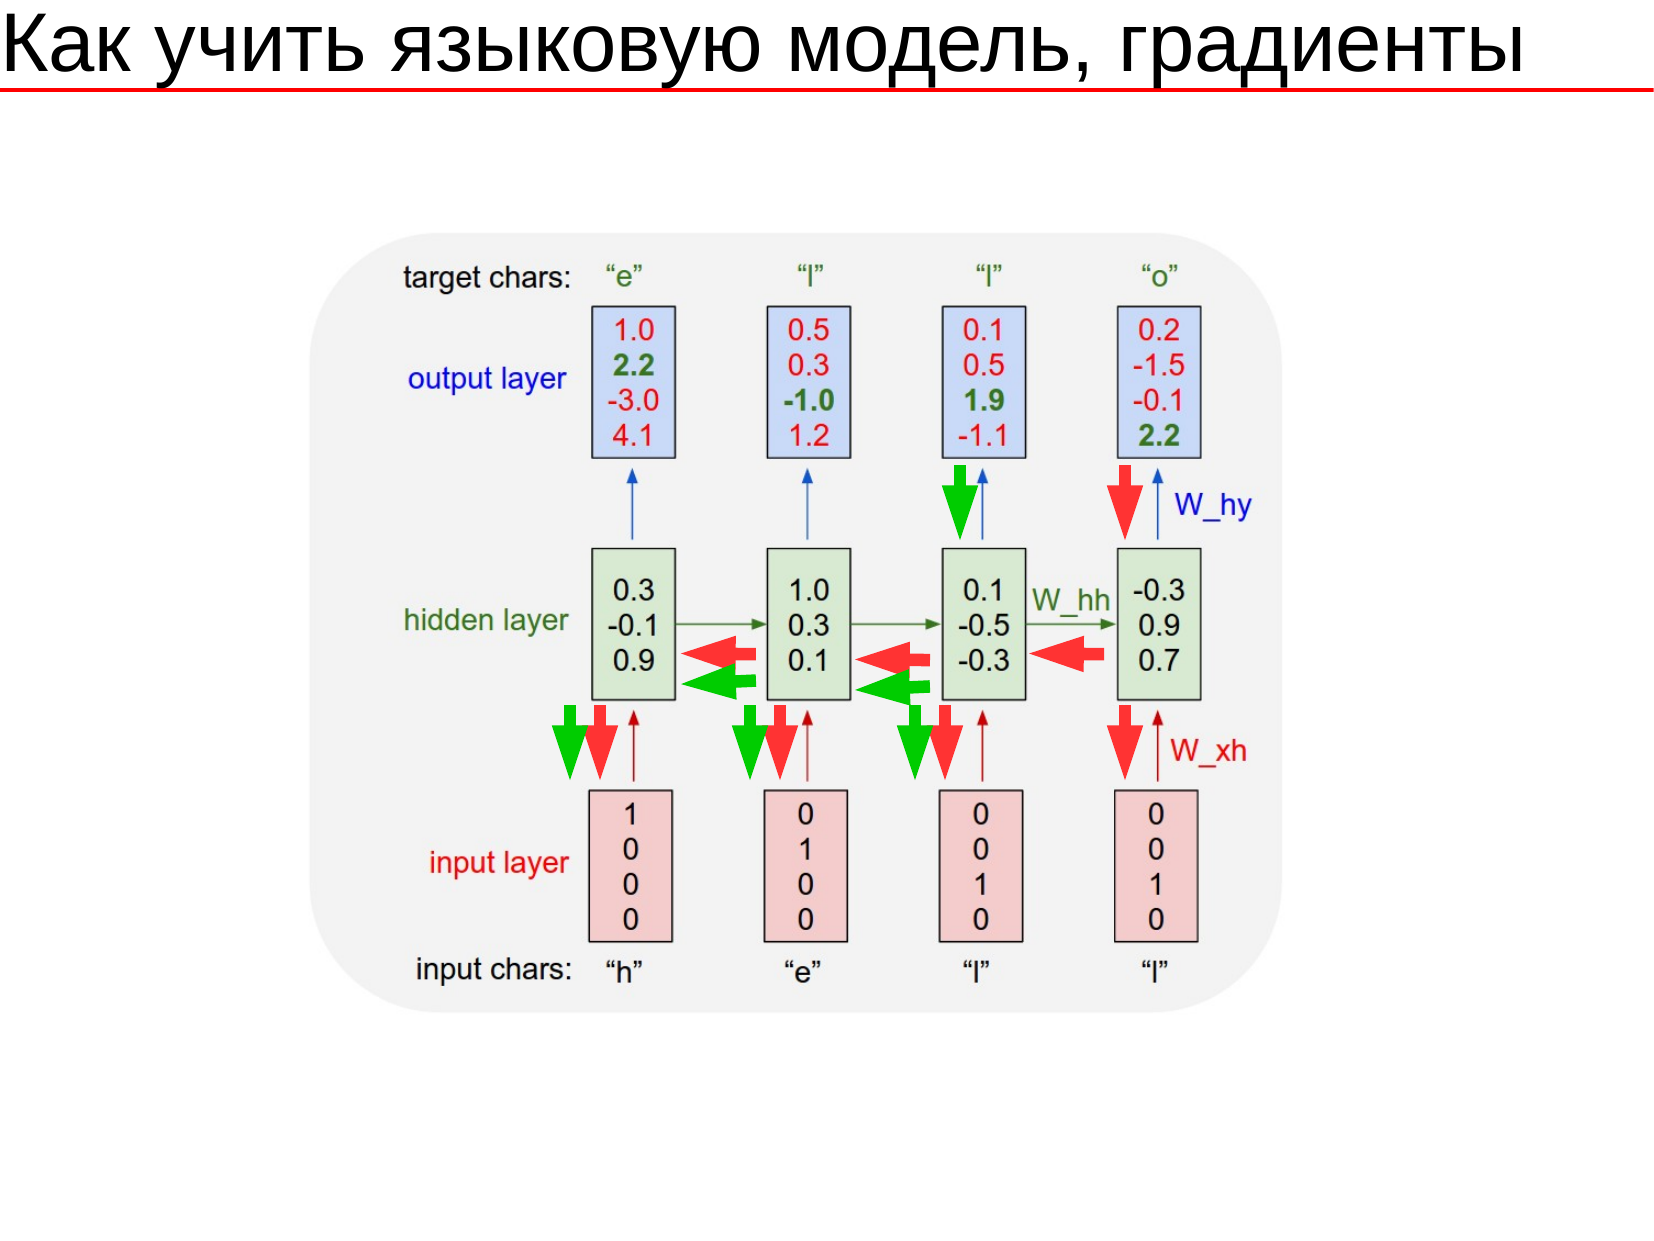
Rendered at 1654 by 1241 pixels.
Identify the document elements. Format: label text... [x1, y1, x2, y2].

title Как учить языковую модель, градиенты [0, 0, 1654, 136]
picture [300, 224, 1291, 1021]
